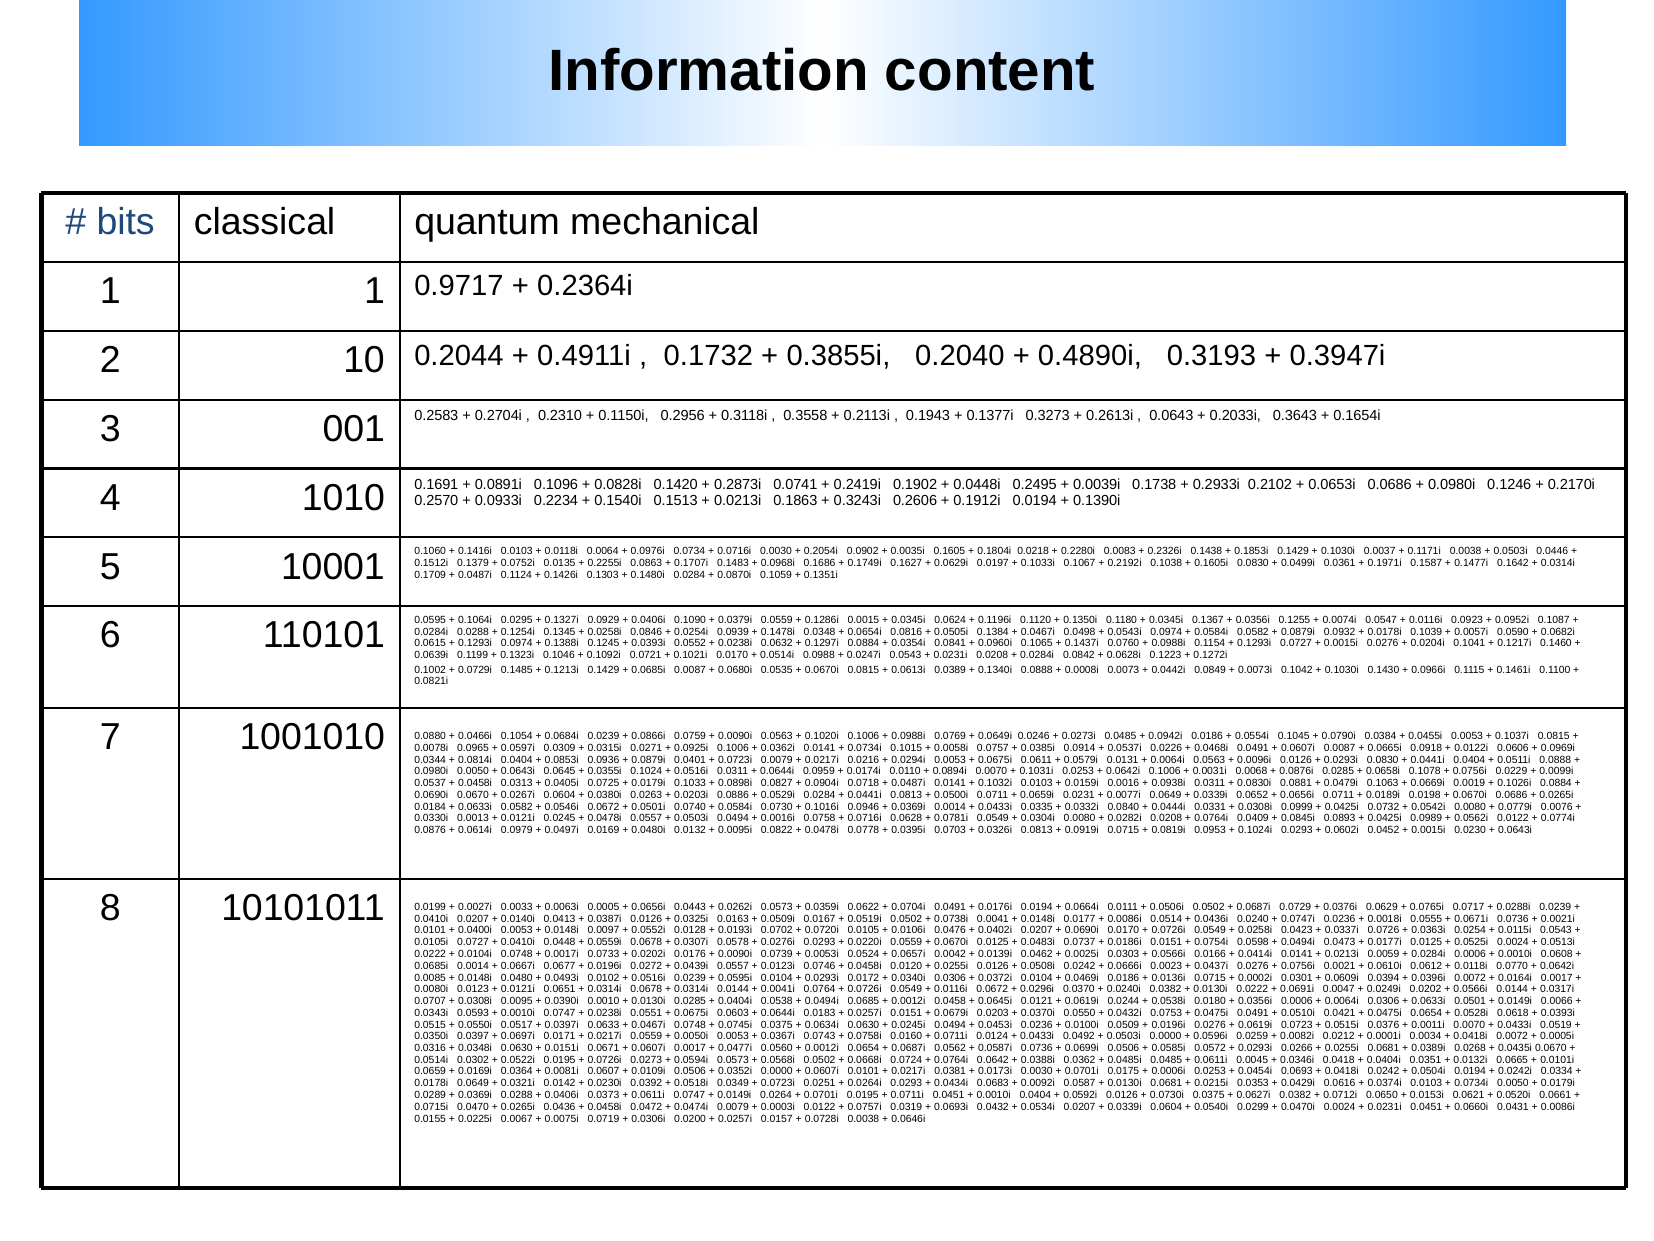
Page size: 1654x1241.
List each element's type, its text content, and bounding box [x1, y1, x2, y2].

text_box 0.9717 + 0.2364i [401, 263, 1624, 330]
text_box 10 [180, 332, 399, 399]
text_box 1 [44, 263, 178, 330]
text_box 0.0199 + 0.0027i 0.0033 + 0.0063i 0.0005 + 0.0656i 0.0443 + 0.0262i 0.0573 + 0.0359i 0.0622 + 0.0704i 0.0491 + 0.0176i 0.0194 + 0.0664i 0.0111 + 0.0506i 0.0502 + 0.0687i 0.0729 + 0.0376i 0.0629 + 0.0765i 0.0717 + 0.0288i 0.0239 + 0.0410i 0.0207 + 0.0140i 0.0413 + 0.0387i 0.0126 + 0.0325i 0.0163 + 0.0509i 0.0167 + 0.0519i 0.0502 + 0.0738i 0.0041 + 0.0148i 0.0177 + 0.0086i 0.0514 + 0.0436i 0.0240 + 0.0747i 0.0236 + 0.0018i 0.0555 + 0.0671i 0.0736 + 0.0021i 0.0101 + 0.0400i 0.0053 + 0.0148i 0.0097 + 0.0552i 0.0128 + 0.0193i 0.0702 + 0.0720i 0.0105 + 0.0106i 0.0476 + 0.0402i 0.0207 + 0.0690i 0.0170 + 0.0726i 0.0549 + 0.0258i 0.0423 + 0.0337i 0.0726 + 0.0363i 0.0254 + 0.0115i 0.0543 + 0.0105i 0.0727 + 0.0410i 0.0448 + 0.0559i 0.0678 + 0.0307i 0.0578 + 0.0276i 0.0293 + 0.0220i 0.0559 + 0.0670i 0.0125 + 0.0483i 0.0737 + 0.0186i 0.0151 + 0.0754i 0.0598 + 0.0494i 0.0473 + 0.0177i 0.0125 + 0.0525i 0.0024 + 0.0513i 0.0222 + 0.0104i 0.0748 + 0.0017i 0.0733 + 0.0202i 0.0176 + 0.0090i 0.0739 + 0.0053i 0.0524 + 0.0657i 0.0042 + 0.0139i 0.0462 + 0.0025i 0.0303 + 0.0566i 0.0166 + 0.0414i 0.0141 + 0.0213i 0.0059 + 0.0284i 0.0006 + 0.0010i 0.0608 + 0.0685i 0.0014 + 0.0667i 0.0677 + 0.0196i 0.0272 + 0.0439i 0.0557 + 0.0123i 0.0746 + 0.0458i 0.0120 + 0.0255i 0.0126 + 0.0508i 0.0242 + 0.0666i 0.0023 + 0.0437i 0.0276 + 0.0756i 0.0021 + 0.0610i 0.0612 + 0.0118i 0.0770 + 0.0642i 0.0085 + 0.0148i 0.0480 + 0.0493i 0.0102 + 0.0516i 0.0239 + 0.0595i 0.0104 + 0.0293i 0.0172 + 0.0340i 0.0306 + 0.0372i 0.0104 + 0.0469i 0.0186 + 0.0136i 0.0715 + 0.0002i 0.0301 + 0.0609i 0.0394 + 0.0396i 0.0072 + 0.0164i 0.0017 + 0.0080i 0.0123 + 0.0121i 0.0651 + 0.0314i 0.0678 + 0.0314i 0.0144 + 0.0041i 0.0764 + 0.0726i 0.0549 + 0.0116i 0.0672 + 0.0296i 0.0370 + 0.0240i 0.0382 + 0.0130i 0.0222 + 0.0691i 0.0047 + 0.0249i 0.0202 + 0.0566i 0.0144 + 0.0317i 0.0707 + 0.0308i 0.0095 + 0.0390i 0.0010 + 0.0130i 0.0285 + 0.0404i 0.0538 + 0.0494i 0.0685 + 0.0012i 0.0458 + 0.0645i 0.0121 + 0.0619i 0.0244 + 0.0538i 0.0180 + 0.0356i 0.0006 + 0.0064i 0.0306 + 0.0633i 0.0501 + 0.0149i 0.0066 + 0.0343i 0.0593 + 0.0010i 0.0747 + 0.0238i 0.0551 + 0.0675i 0.0603 + 0.0644i 0.0183 + 0.0257i 0.0151 + 0.0679i 0.0203 + 0.0370i 0.0550 + 0.0432i 0.0753 + 0.0475i 0.0491 + 0.0510i 0.0421 + 0.0475i 0.0654 + 0.0528i 0.0618 + 0.0393i 0.0515 + 0.0550i 0.0517 + 0.0397i 0.0633 + 0.0467i 0.0748 + 0.0745i 0.0375 + 0.0634i 0.0630 + 0.0245i 0.0494 + 0.0453i 0.0236 + 0.0100i 0.0509 + 0.0196i 0.0276 + 0.0619i 0.0723 + 0.0515i 0.0376 + 0.0011i 0.0070 + 0.0433i 0.0519 + 0.0350i 0.0397 + 0.0697i 0.0171 + 0.0217i 0.0559 + 0.0050i 0.0053 + 0.0367i 0.0743 + 0.0758i 0.0160 + 0.0711i 0.0124 + 0.0433i 0.0492 + 0.0503i 0.0000 + 0.0596i 0.0259 + 0.0082i 0.0212 + 0.0001i 0.0034 + 0.0418i 0.0072 + 0.0005i 0.0316 + 0.0348i 0.0630 + 0.0151i 0.0671 + 0.0607i 0.0017 + 0.0477i 0.0560 + 0.0012i 0.0654 + 0.0687i 0.0562 + 0.0587i 0.0736 + 0.0699i 0.0506 + 0.0585i 0.0572 + 0.0293i 0.0266 + 0.0255i 0.0681 + 0.0389i 0.0268 + 0.0435i 0.0670 + 0.0514i 0.0302 + 0.0522i 0.0195 + 0.0726i 0.0273 + 0.0594i 0.0573 + 0.0568i 0.0502 + 0.0668i 0.0724 + 0.0764i 0.0642 + 0.0388i 0.0362 + 0.0485i 0.0485 + 0.0611i 0.0045 + 0.0346i 0.0418 + 0.0404i 0.0351 + 0.0132i 0.0665 + 0.0101i 0.0659 + 0.0169i 0.0364 + 0.0081i 0.0607 + 0.0109i 0.0506 + 0.0352i 0.0000 + 0.0607i 0.0101 + 0.0217i 0.0381 + 0.0173i 0.0030 + 0.0701i 0.0175 + 0.0006i 0.0253 + 0.0454i 0.0693 + 0.0418i 0.0242 + 0.0504i 0.0194 + 0.0242i 0.0334 + 0.0178i 0.0649 + 0.0321i 0.0142 + 0.0230i 0.0392 + 0.0518i 0.0349 + 0.0723i 0.0251 + 0.0264i 0.0293 + 0.0434i 0.0683 + 0.0092i 0.0587 + 0.0130i 0.0681 + 0.0215i 0.0353 + 0.0429i 0.0616 + 0.0374i 0.0103 + 0.0734i 0.0050 + 0.0179i 0.0289 + 0.0369i 0.0288 + 0.0406i 0.0373 + 0.0611i 0.0747 + 0.0149i 0.0264 + 0.0701i 0.0195 + 0.0711i 0.0451 + 0.0010i 0.0404 + 0.0592i 0.0126 + 0.0730i 0.0375 + 0.0627i 0.0382 + 0.0712i 0.0650 + 0.0153i 0.0621 + 0.0520i 0.0661 + 0.0715i 0.0470 + 0.0265i 0.0436 + 0.0458i 0.0472 + 0.0474i 0.0079 + 0.0003i 0.0122 + 0.0757i 0.0319 + 0.0693i 0.0432 + 0.0534i 0.0207 + 0.0339i 0.0604 + 0.0540i 0.0299 + 0.0470i 0.0024 + 0.0231i 0.0451 + 0.0660i 0.0431 + 0.0086i 0.0155 + 0.0225i 0.0067 + 0.0075i 0.0719 + 0.0306i 0.0200 + 0.0257i 0.0157 + 0.0728i 0.0038 + 0.0646i [401, 880, 1624, 1186]
text_box 6 [44, 607, 178, 707]
text_box 0.2583 + 0.2704i , 0.2310 + 0.1150i, 0.2956 + 0.3118i , 0.3558 + 0.2113i , 0.1943 + 0.1377i 0.3273 + 0.2613i , 0.0643 + 0.2033i, 0.3643 + 0.1654i [401, 401, 1624, 467]
text_box 0.1691 + 0.0891i 0.1096 + 0.0828i 0.1420 + 0.2873i 0.0741 + 0.2419i 0.1902 + 0.0448i 0.2495 + 0.0039i 0.1738 + 0.2933i 0.2102 + 0.0653i 0.0686 + 0.0980i 0.1246 + 0.2170i 0.2570 + 0.0933i 0.2234 + 0.1540i 0.1513 + 0.0213i 0.1863 + 0.3243i 0.2606 + 0.1912i 0.0194 + 0.1390i [401, 470, 1624, 536]
text_box 5 [44, 538, 178, 605]
text_box 7 [44, 709, 178, 878]
text_box 0.2044 + 0.4911i , 0.1732 + 0.3855i, 0.2040 + 0.4890i, 0.3193 + 0.3947i [401, 332, 1624, 399]
text_box classical [180, 195, 399, 261]
text_box 10101011 [180, 880, 399, 1186]
text_box 2 [44, 332, 178, 399]
text_box 10001 [180, 538, 399, 605]
text_box 001 [180, 401, 399, 467]
text_box 1010 [180, 470, 399, 536]
text_box 0.0880 + 0.0466i 0.1054 + 0.0684i 0.0239 + 0.0866i 0.0759 + 0.0090i 0.0563 + 0.1020i 0.1006 + 0.0988i 0.0769 + 0.0649i 0.0246 + 0.0273i 0.0485 + 0.0942i 0.0186 + 0.0554i 0.1045 + 0.0790i 0.0384 + 0.0455i 0.0053 + 0.1037i 0.0815 + 0.0078i 0.0965 + 0.0597i 0.0309 + 0.0315i 0.0271 + 0.0925i 0.1006 + 0.0362i 0.0141 + 0.0734i 0.1015 + 0.0058i 0.0757 + 0.0385i 0.0914 + 0.0537i 0.0226 + 0.0468i 0.0491 + 0.0607i 0.0087 + 0.0665i 0.0918 + 0.0122i 0.0606 + 0.0969i 0.0344 + 0.0814i 0.0404 + 0.0853i 0.0936 + 0.0879i 0.0401 + 0.0723i 0.0079 + 0.0217i 0.0216 + 0.0294i 0.0053 + 0.0675i 0.0611 + 0.0579i 0.0131 + 0.0064i 0.0563 + 0.0096i 0.0126 + 0.0293i 0.0830 + 0.0441i 0.0404 + 0.0511i 0.0888 + 0.0980i 0.0050 + 0.0643i 0.0645 + 0.0355i 0.1024 + 0.0516i 0.0311 + 0.0644i 0.0959 + 0.0174i 0.0110 + 0.0894i 0.0070 + 0.1031i 0.0253 + 0.0642i 0.1006 + 0.0031i 0.0068 + 0.0876i 0.0285 + 0.0658i 0.1078 + 0.0756i 0.0229 + 0.0099i 0.0537 + 0.0458i 0.0313 + 0.0405i 0.0725 + 0.0179i 0.1033 + 0.0898i 0.0827 + 0.0904i 0.0718 + 0.0487i 0.0141 + 0.1032i 0.0103 + 0.0159i 0.0016 + 0.0938i 0.0311 + 0.0830i 0.0881 + 0.0479i 0.1063 + 0.0669i 0.0019 + 0.1026i 0.0884 + 0.0690i 0.0670 + 0.0267i 0.0604 + 0.0380i 0.0263 + 0.0203i 0.0886 + 0.0529i 0.0284 + 0.0441i 0.0813 + 0.0500i 0.0711 + 0.0659i 0.0231 + 0.0077i 0.0649 + 0.0339i 0.0652 + 0.0656i 0.0711 + 0.0189i 0.0198 + 0.0670i 0.0686 + 0.0265i 0.0184 + 0.0633i 0.0582 + 0.0546i 0.0672 + 0.0501i 0.0740 + 0.0584i 0.0730 + 0.1016i 0.0946 + 0.0369i 0.0014 + 0.0433i 0.0335 + 0.0332i 0.0840 + 0.0444i 0.0331 + 0.0308i 0.0999 + 0.0425i 0.0732 + 0.0542i 0.0080 + 0.0779i 0.0076 + 0.0330i 0.0013 + 0.0121i 0.0245 + 0.0478i 0.0557 + 0.0503i 0.0494 + 0.0016i 0.0758 + 0.0716i 0.0628 + 0.0781i 0.0549 + 0.0304i 0.0080 + 0.0282i 0.0208 + 0.0764i 0.0409 + 0.0845i 0.0893 + 0.0425i 0.0989 + 0.0562i 0.0122 + 0.0774i 0.0876 + 0.0614i 0.0979 + 0.0497i 0.0169 + 0.0480i 0.0132 + 0.0095i 0.0822 + 0.0478i 0.0778 + 0.0395i 0.0703 + 0.0326i 0.0813 + 0.0919i 0.0715 + 0.0819i 0.0953 + 0.1024i 0.0293 + 0.0602i 0.0452 + 0.0015i 0.0230 + 0.0643i [401, 709, 1624, 878]
text_box # bits [44, 195, 178, 261]
text_box 3 [44, 401, 178, 467]
text_box 0.0595 + 0.1064i 0.0295 + 0.1327i 0.0929 + 0.0406i 0.1090 + 0.0379i 0.0559 + 0.1286i 0.0015 + 0.0345i 0.0624 + 0.1196i 0.1120 + 0.1350i 0.1180 + 0.0345i 0.1367 + 0.0356i 0.1255 + 0.0074i 0.0547 + 0.0116i 0.0923 + 0.0952i 0.1087 + 0.0284i 0.0288 + 0.1254i 0.1345 + 0.0258i 0.0846 + 0.0254i 0.0939 + 0.1478i 0.0348 + 0.0654i 0.0816 + 0.0505i 0.1384 + 0.0467i 0.0498 + 0.0543i 0.0974 + 0.0584i 0.0582 + 0.0879i 0.0932 + 0.0178i 0.1039 + 0.0057i 0.0590 + 0.0682i 0.0615 + 0.1293i 0.0974 + 0.1388i 0.1245 + 0.0393i 0.0552 + 0.0238i 0.0632 + 0.1297i 0.0884 + 0.0354i 0.0841 + 0.0960i 0.1065 + 0.1437i 0.0760 + 0.0988i 0.1154 + 0.1293i 0.0727 + 0.0015i 0.0276 + 0.0204i 0.1041 + 0.1217i 0.1460 + 0.0639i 0.1199 + 0.1323i 0.1046 + 0.1092i 0.0721 + 0.1021i 0.0170 + 0.0514i 0.0988 + 0.0247i 0.0543 + 0.0231i 0.0208 + 0.0284i 0.0842 + 0.0628i 0.1223 + 0.1272i 0.1002 + 0.0729i 0.1485 + 0.1213i 0.1429 + 0.0685i 0.0087 + 0.0680i 0.0535 + 0.0670i 0.0815 + 0.0613i 0.0389 + 0.1340i 0.0888 + 0.0008i 0.0073 + 0.0442i 0.0849 + 0.0073i 0.1042 + 0.1030i 0.1430 + 0.0966i 0.1115 + 0.1461i 0.1100 + 0.0821i [401, 607, 1624, 707]
text_box 110101 [180, 607, 399, 707]
text_box 1 [180, 263, 399, 330]
text_box 1001010 [180, 709, 399, 878]
text_box Information content [533, 29, 1111, 111]
text_box 4 [44, 470, 178, 536]
text_box quantum mechanical [401, 195, 1624, 261]
text_box 0.1060 + 0.1416i 0.0103 + 0.0118i 0.0064 + 0.0976i 0.0734 + 0.0716i 0.0030 + 0.2054i 0.0902 + 0.0035i 0.1605 + 0.1804i 0.0218 + 0.2280i 0.0083 + 0.2326i 0.1438 + 0.1853i 0.1429 + 0.1030i 0.0037 + 0.1171i 0.0038 + 0.0503i 0.0446 + 0.1512i 0.1379 + 0.0752i 0.0135 + 0.2255i 0.0863 + 0.1707i 0.1483 + 0.0968i 0.1686 + 0.1749i 0.1627 + 0.0629i 0.0197 + 0.1033i 0.1067 + 0.2192i 0.1038 + 0.1605i 0.0830 + 0.0499i 0.0361 + 0.1971i 0.1587 + 0.1477i 0.1642 + 0.0314i 0.1709 + 0.0487i 0.1124 + 0.1426i 0.1303 + 0.1480i 0.0284 + 0.0870i 0.1059 + 0.1351i [401, 538, 1624, 605]
text_box 8 [44, 880, 178, 1186]
text_box [79, 0, 1654, 146]
